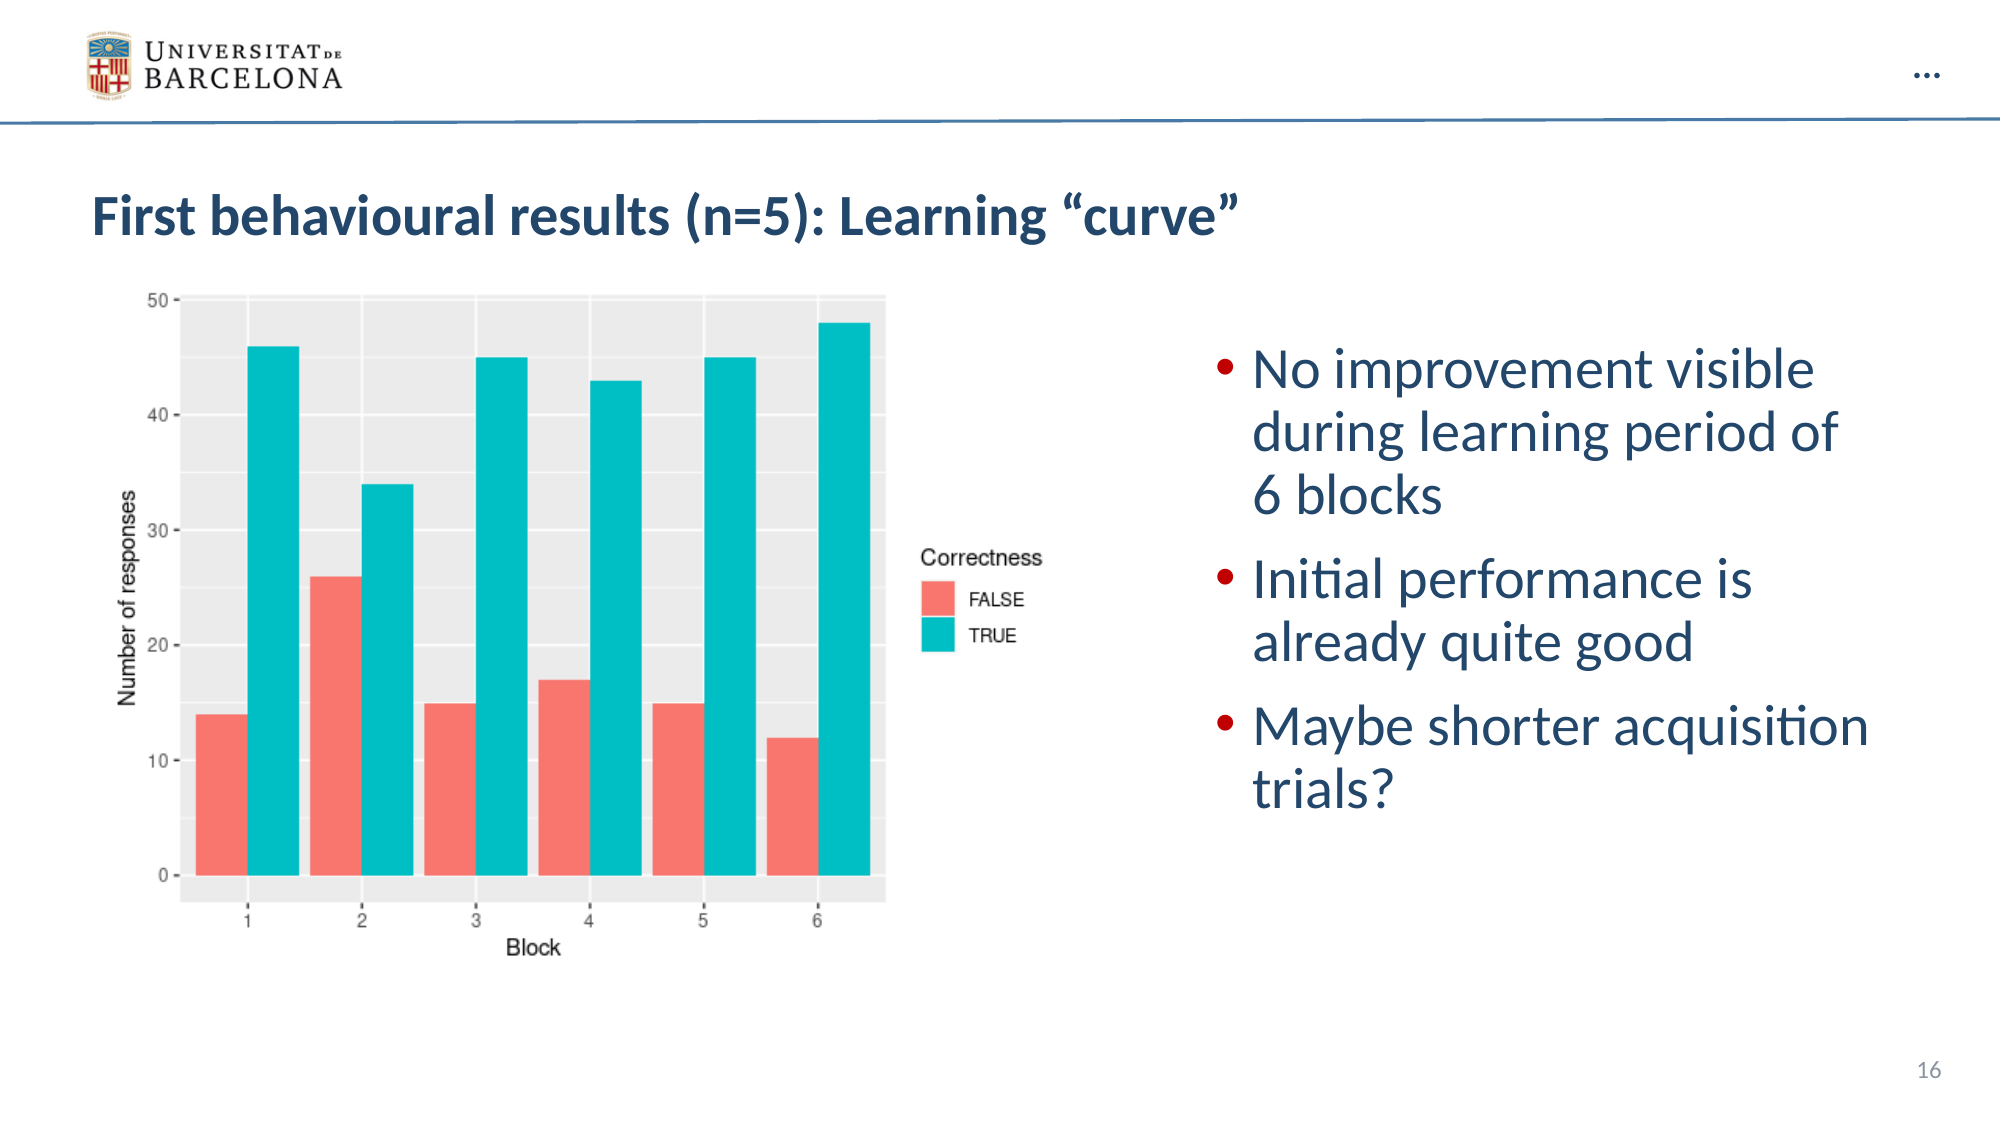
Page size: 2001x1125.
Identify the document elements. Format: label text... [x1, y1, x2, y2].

list First behavioural results (n=5): Learning “curve” [77, 178, 1891, 1014]
list No improvement visible during learning period of 6 blocks Initial performance is already quite good Maybe shorter acquisition trials? [1200, 240, 1891, 1076]
picture [107, 284, 1066, 973]
slide_number 13 [1507, 1038, 1957, 1099]
picture [77, 23, 353, 109]
title ... [673, 29, 1957, 103]
